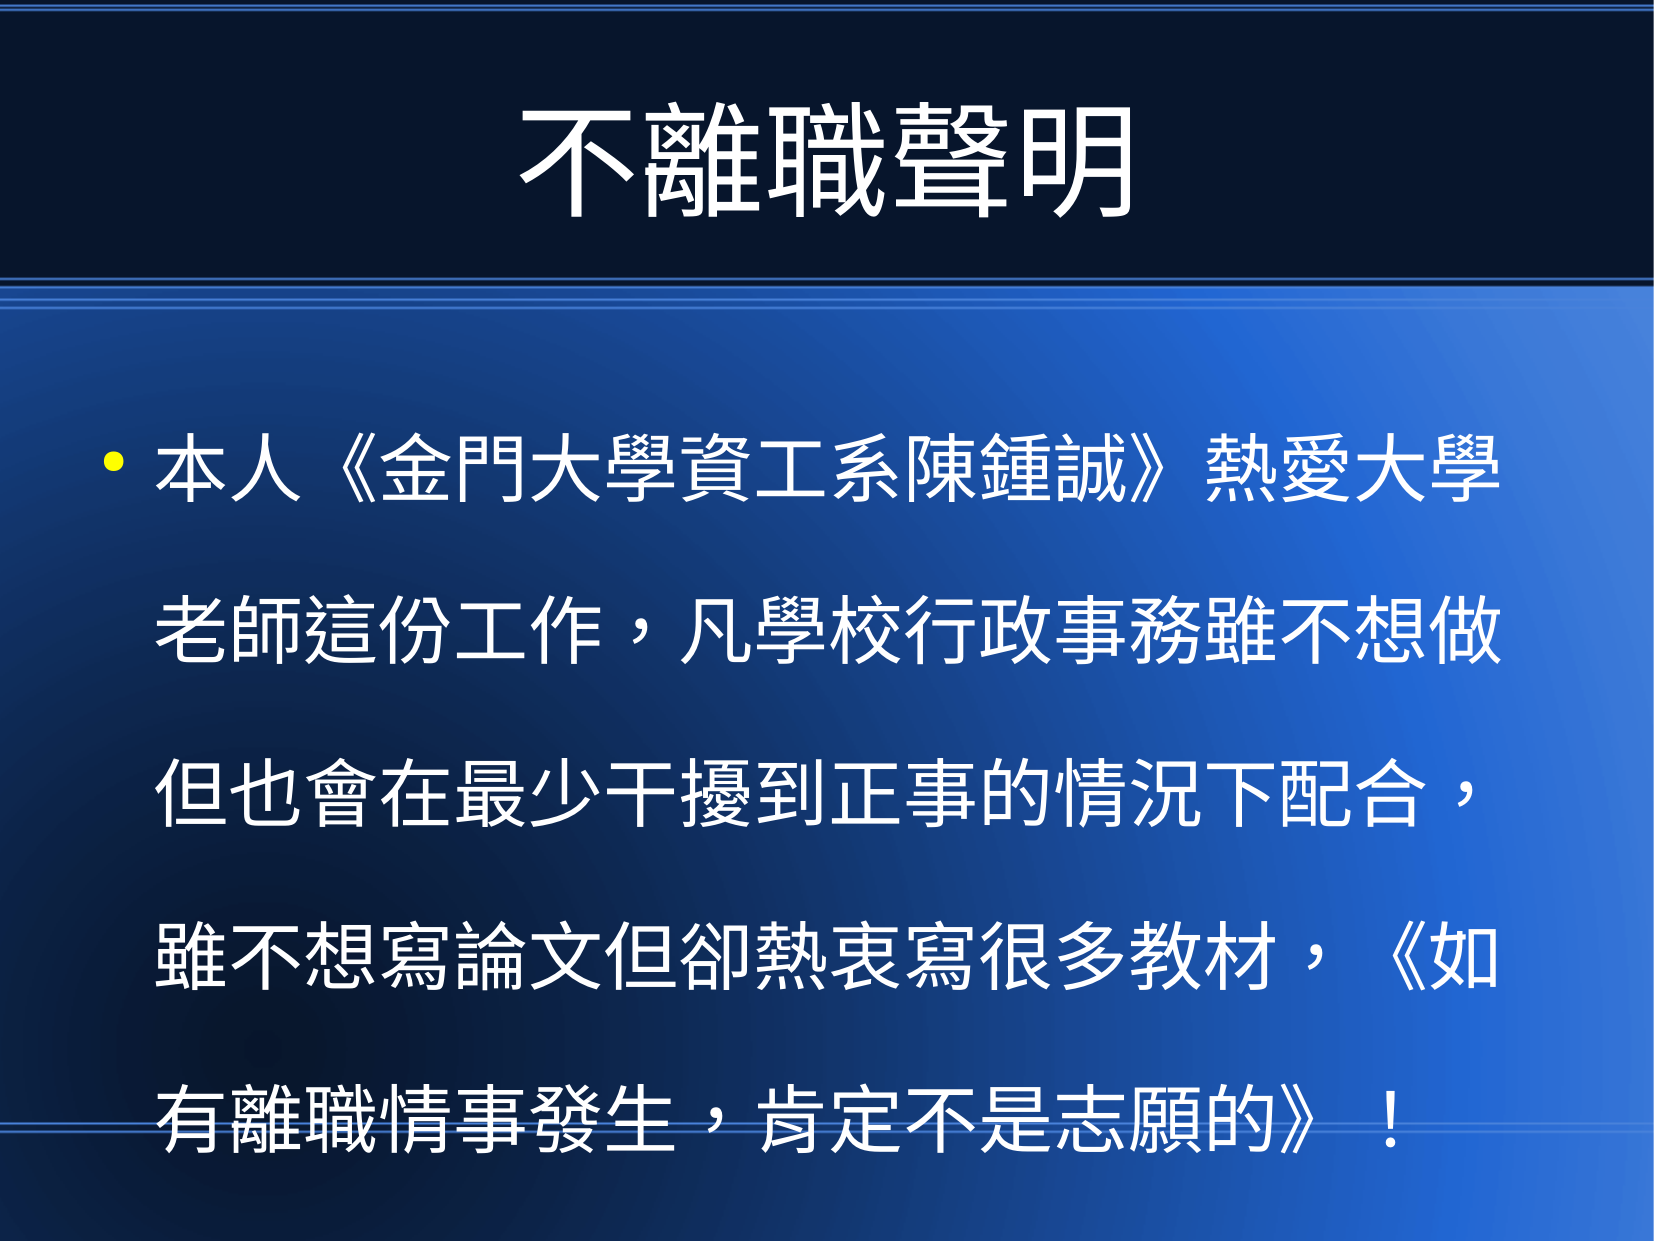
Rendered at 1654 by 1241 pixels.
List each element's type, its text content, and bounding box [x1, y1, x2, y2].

list 本人《金門大學資工系陳鍾誠》熱愛大學老師這份工作，凡學校行政事務雖不想做但也會在最少干擾到正事的情況下配合，雖不想寫論文但卻熱衷寫很多教材，《如有離職情事發生，肯定不是志願的》！ [82, 355, 1571, 1241]
picture [0, 0, 1654, 1241]
title 不離職聲明 [82, 49, 1571, 257]
